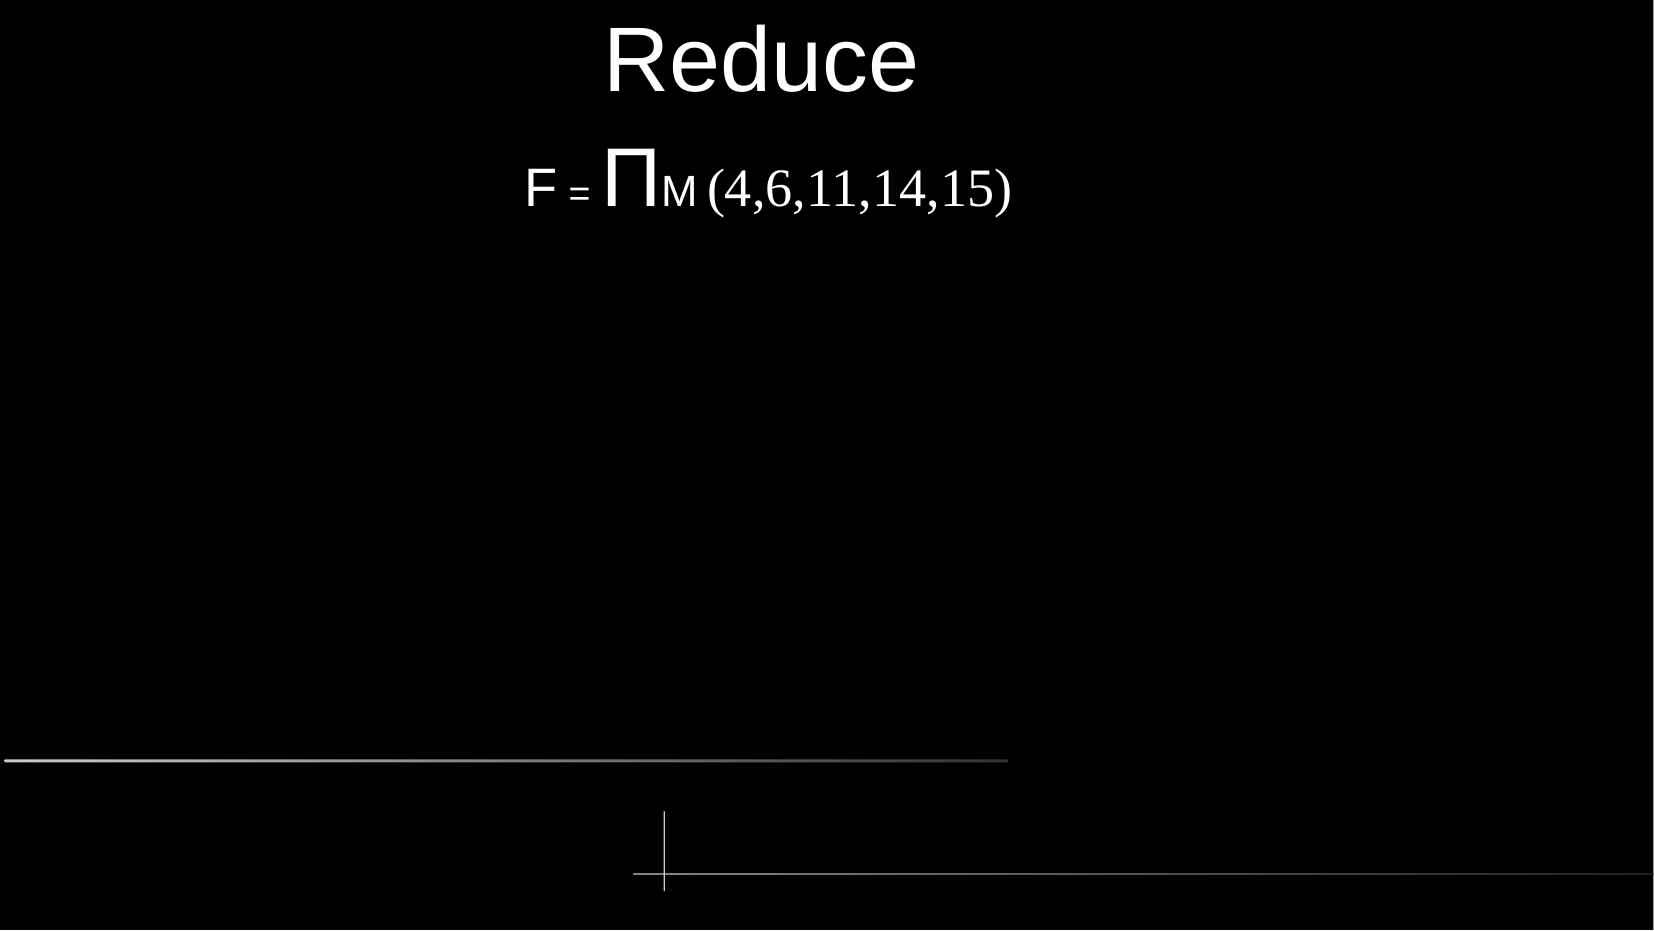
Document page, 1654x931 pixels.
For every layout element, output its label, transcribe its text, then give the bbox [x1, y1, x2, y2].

title Reduce [23, 5, 1501, 114]
text_box F = ΠM (4,6,11,14,15) [510, 124, 1027, 232]
